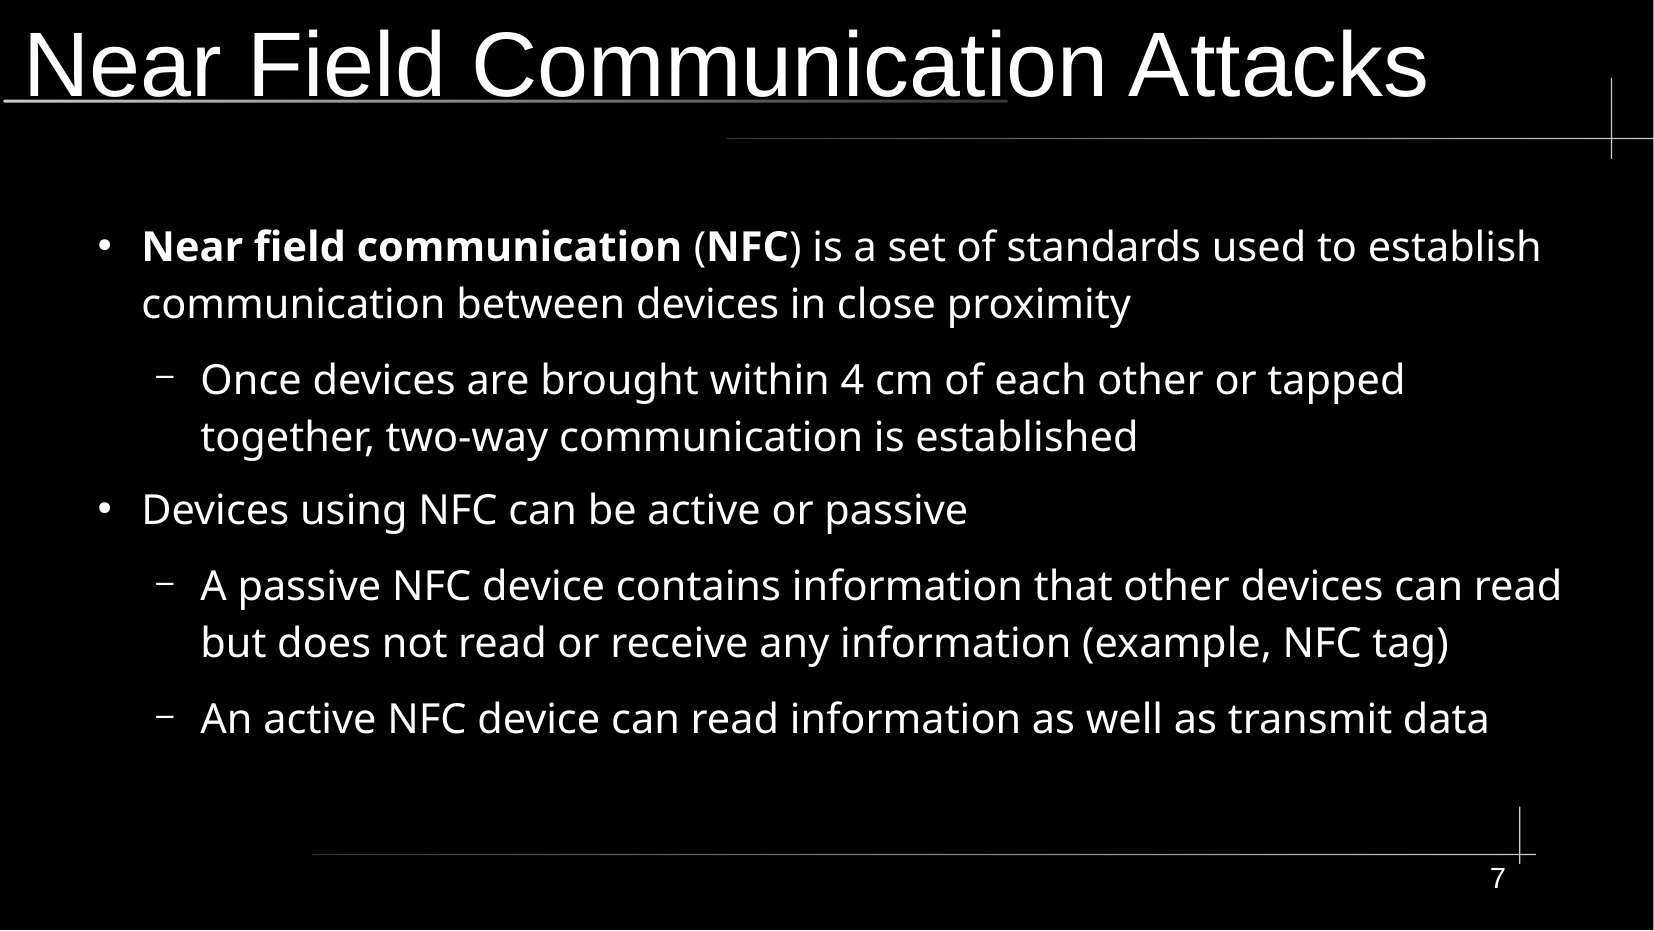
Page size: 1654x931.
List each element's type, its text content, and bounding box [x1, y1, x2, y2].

title Near Field Communication Attacks [23, 11, 1589, 119]
list Near field communication (NFC) is a set of standards used to establish communication between devices in close proximity Once devices are brought within 4 cm of each other or tapped together, two-way communication is established Devices using NFC can be active or passive A passive NFC device contains information that other devices can read but does not read or receive any information (example, NFC tag) An active NFC device can read information as well as transmit data [82, 217, 1571, 758]
